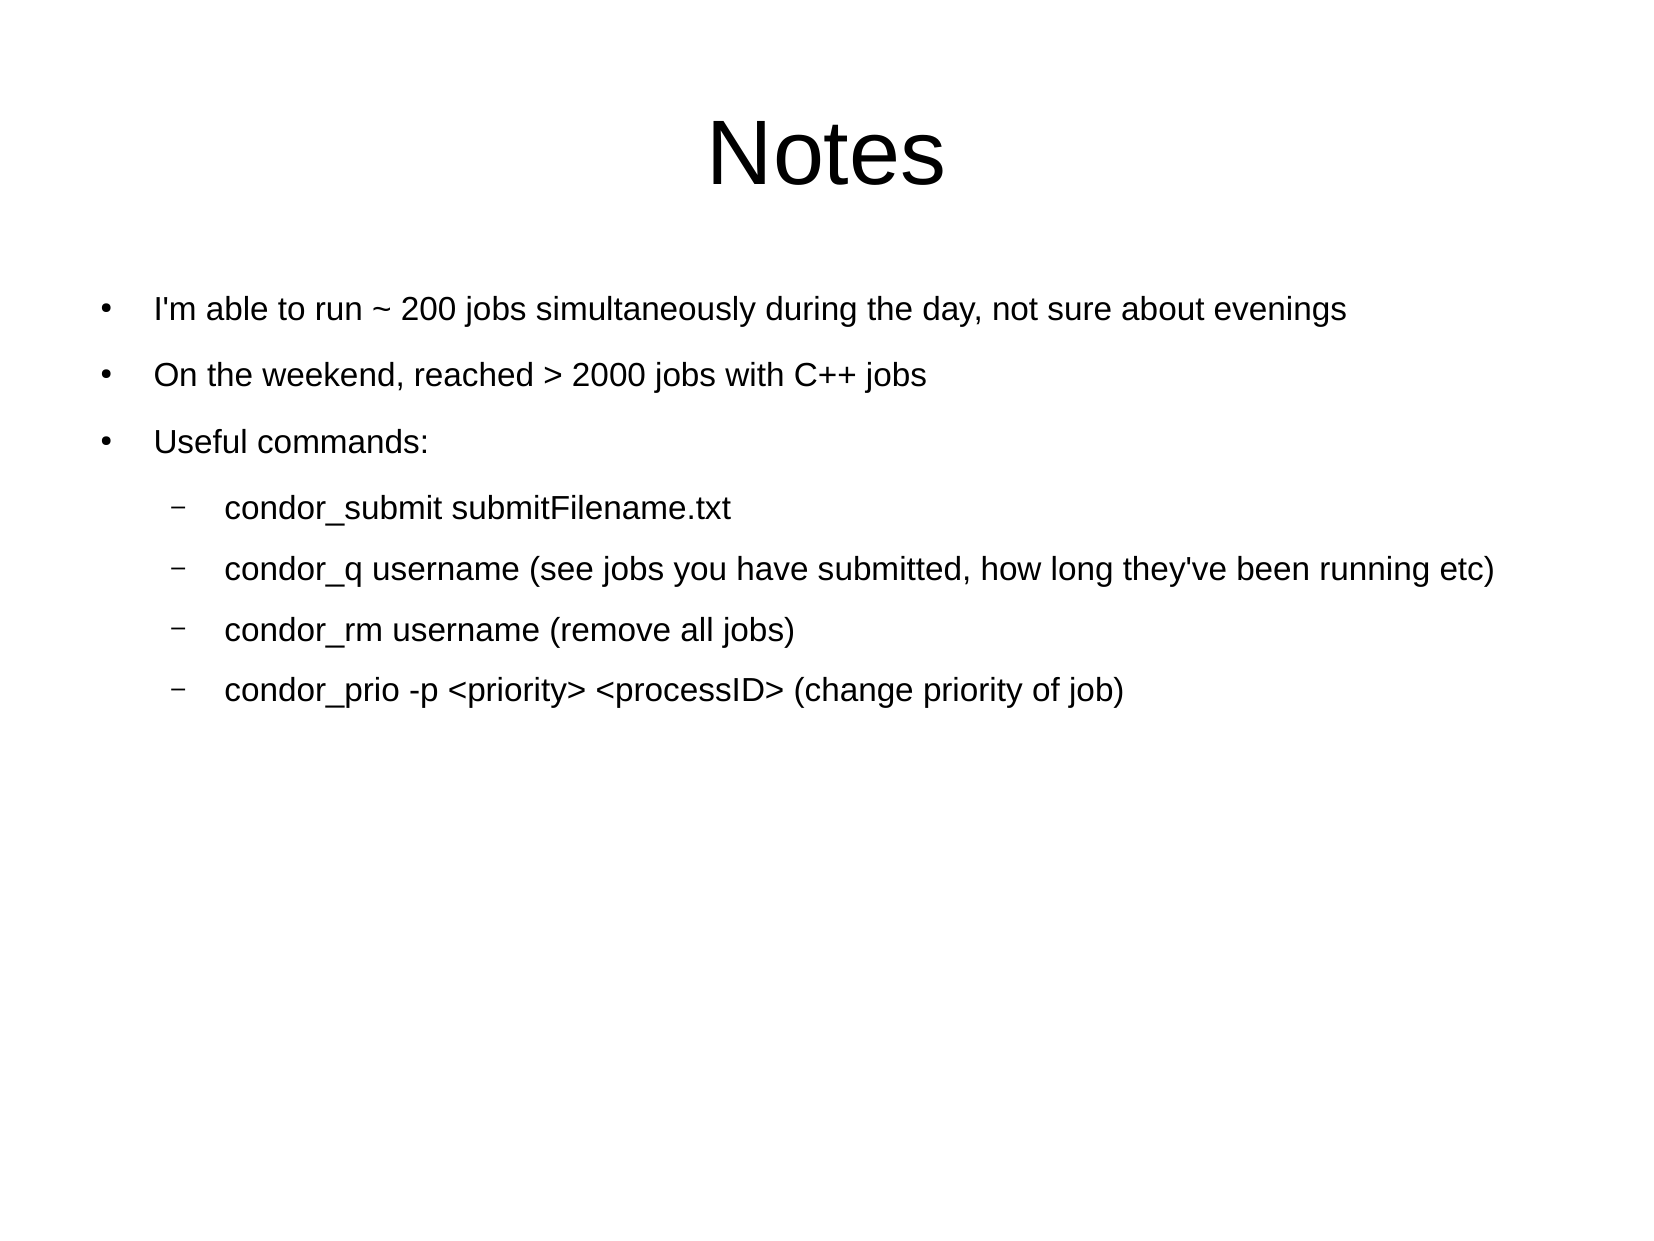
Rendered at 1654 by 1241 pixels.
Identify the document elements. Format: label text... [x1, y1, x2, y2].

list I'm able to run ~ 200 jobs simultaneously during the day, not sure about evenings On the weekend, reached > 2000 jobs with C++ jobs Useful commands: condor_submit submitFilename.txt condor_q username (see jobs you have submitted, how long they've been running etc) condor_rm username (remove all jobs) condor_prio -p <priority> <processID> (change priority of job) [82, 290, 1571, 1010]
title Notes [82, 49, 1571, 257]
